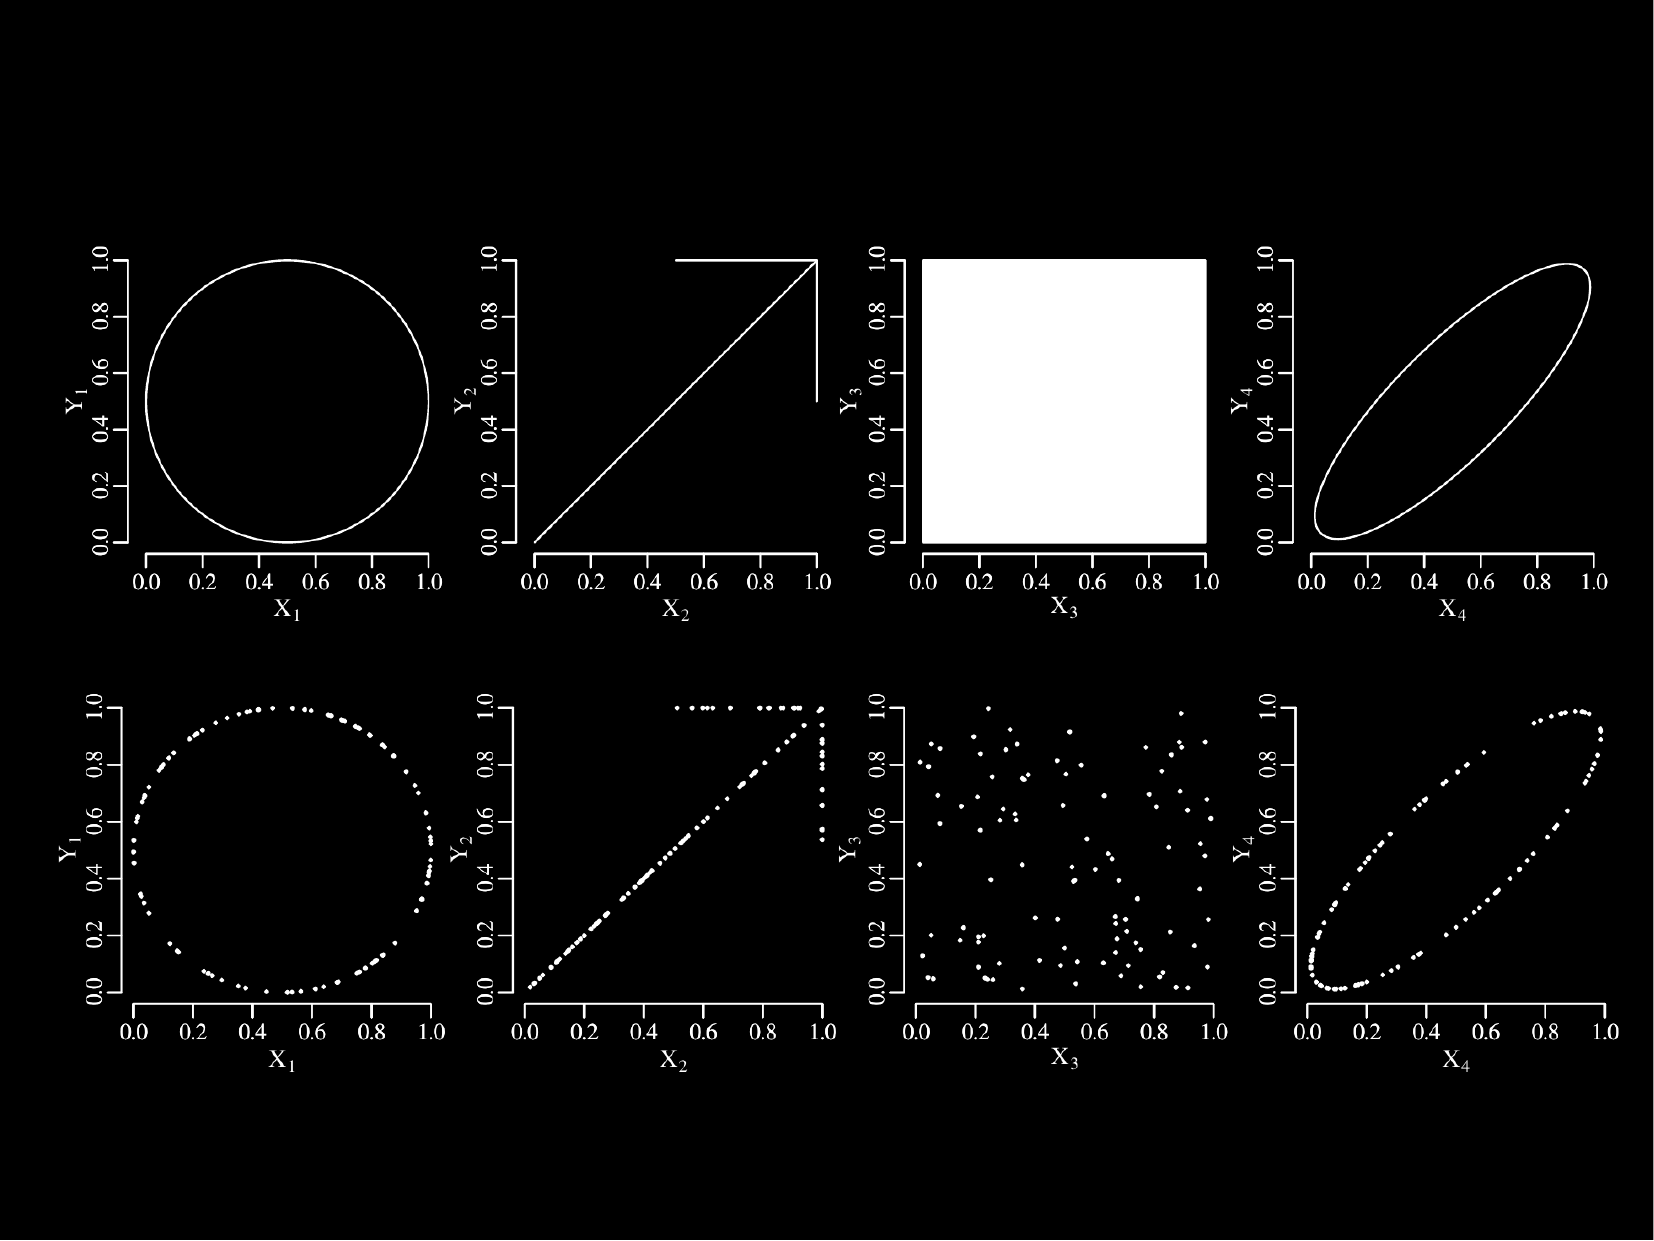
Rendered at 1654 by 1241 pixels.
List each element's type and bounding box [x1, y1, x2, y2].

picture [53, 236, 1615, 627]
picture [47, 661, 1630, 1079]
